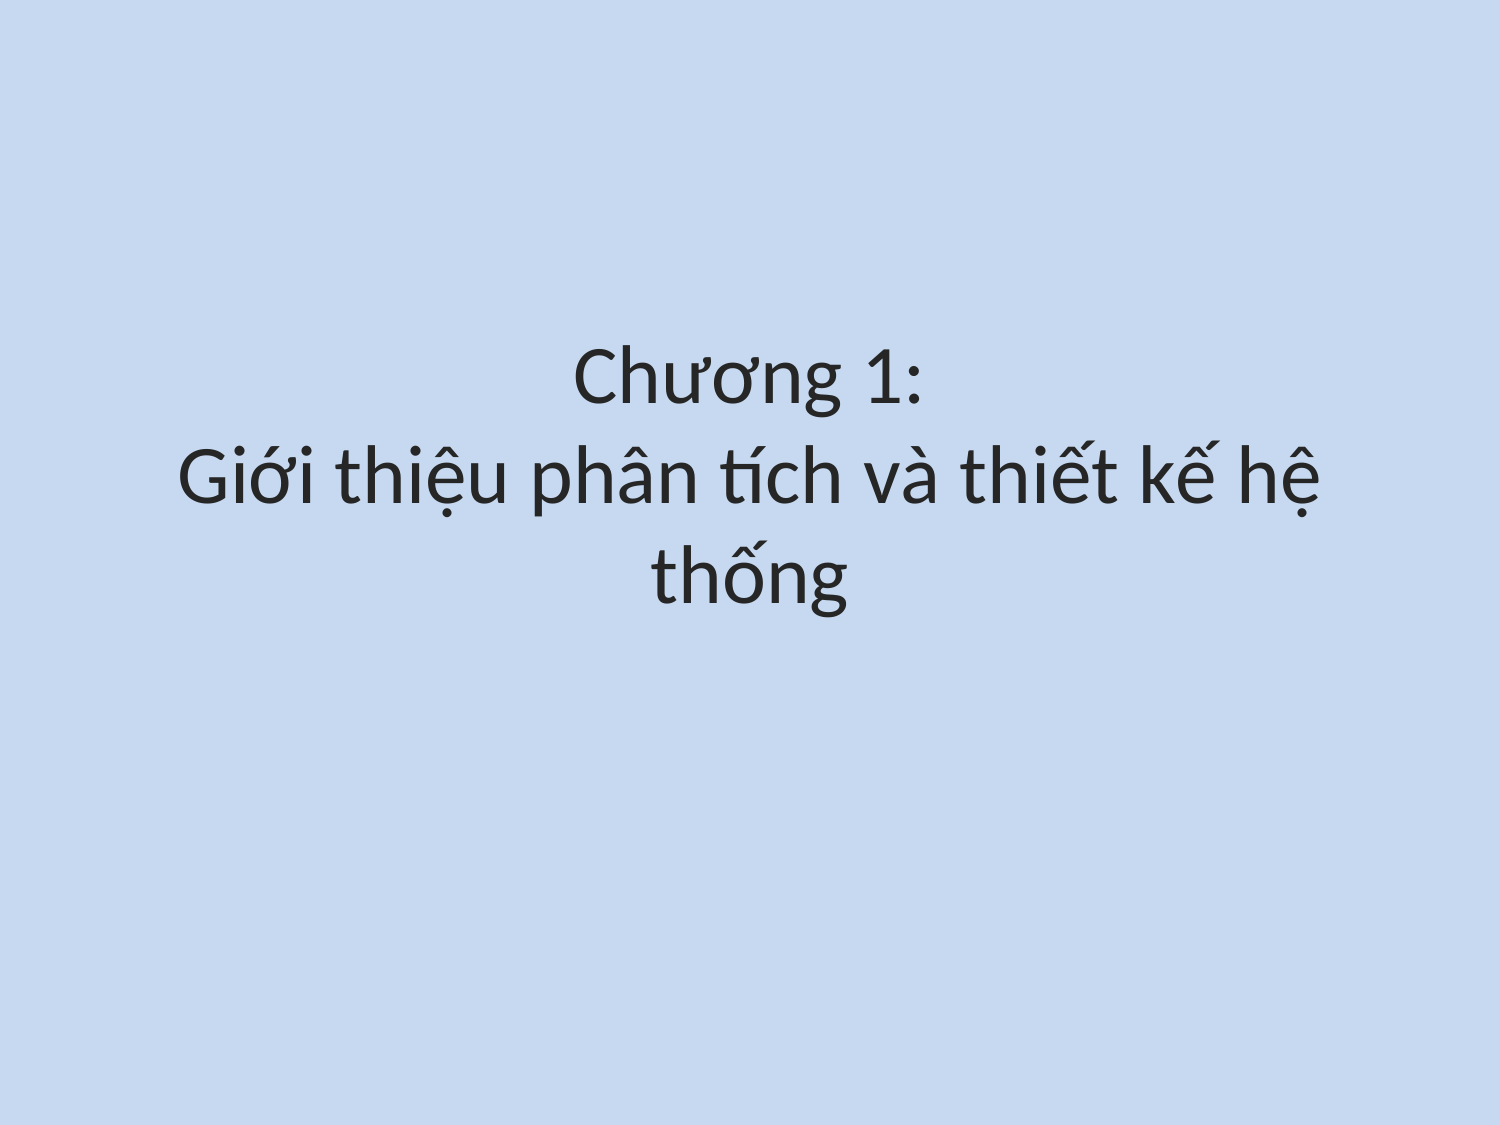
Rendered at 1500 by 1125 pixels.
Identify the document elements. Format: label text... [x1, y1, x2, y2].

title Chương 1: Giới thiệu phân tích và thiết kế hệ thống [112, 349, 1388, 591]
